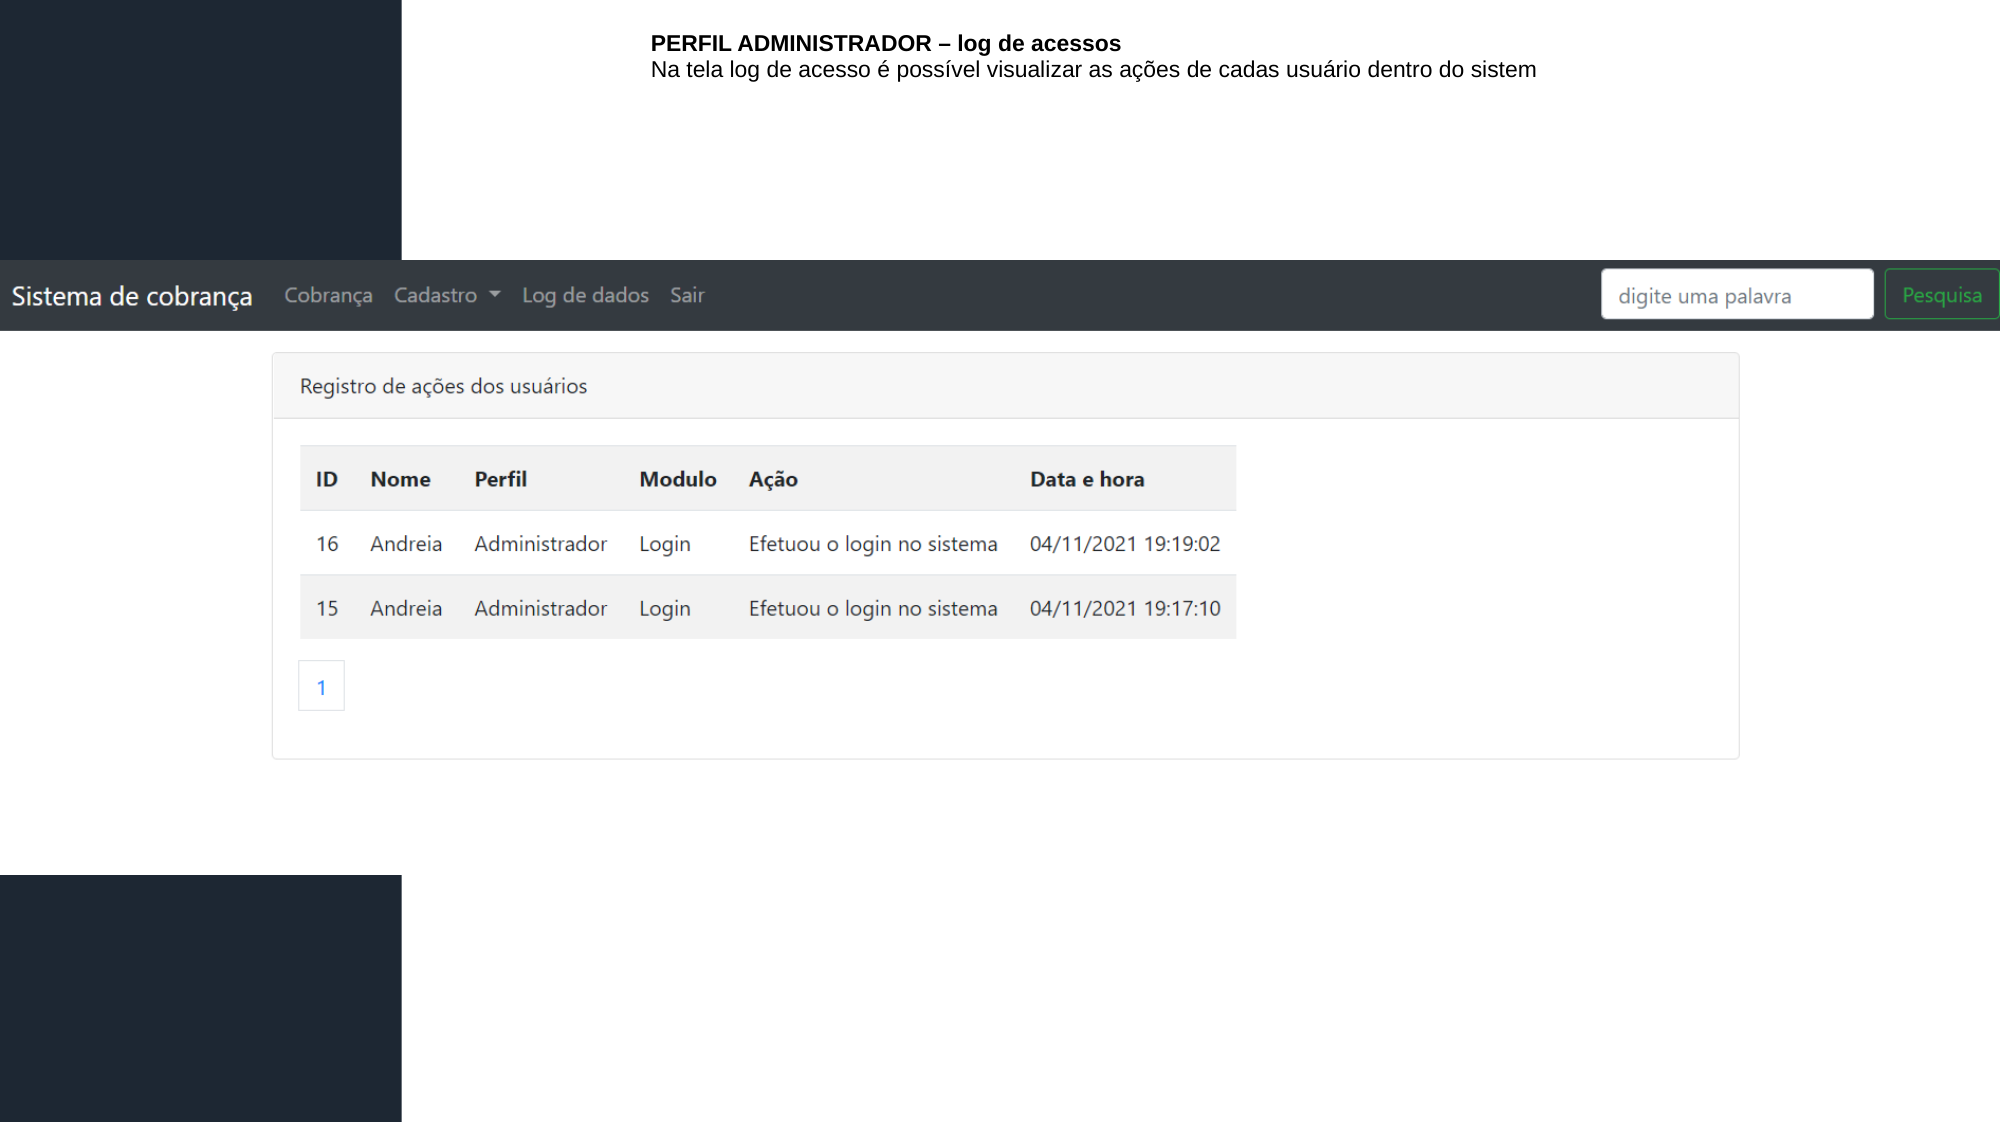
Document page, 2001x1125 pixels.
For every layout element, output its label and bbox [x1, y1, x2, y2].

text_box [0, 0, 402, 260]
chart [531, 0, 1536, 89]
text_box [0, 875, 402, 1122]
picture [0, 260, 2000, 875]
